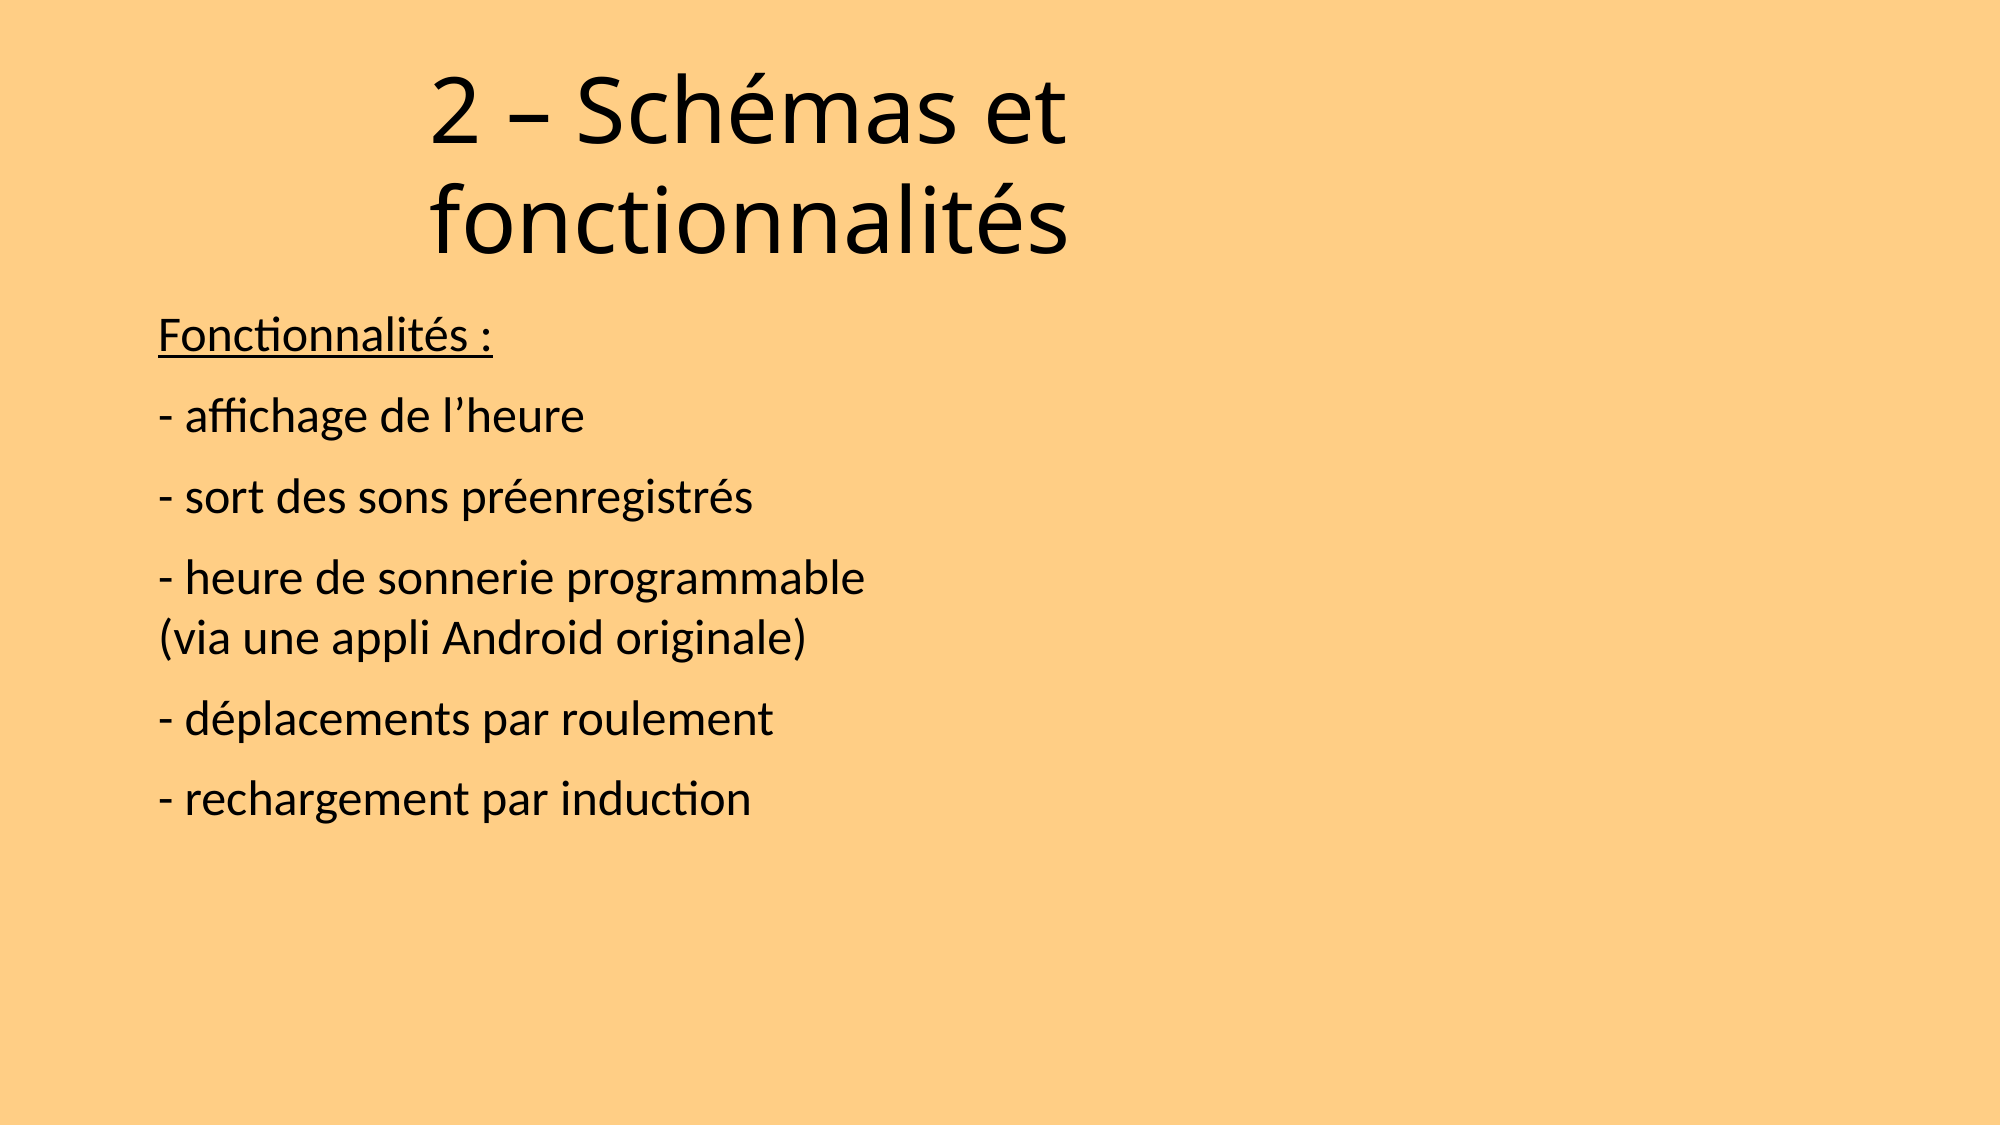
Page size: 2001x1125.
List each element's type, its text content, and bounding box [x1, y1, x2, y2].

list Fonctionnalités : - affichage de l’heure - sort des sons préenregistrés - heure de sonnerie programmable (via une appli Android originale) - déplacements par roulement - rechargement par induction [143, 294, 926, 890]
title 2 – Schémas et fonctionnalités [414, 59, 1585, 264]
